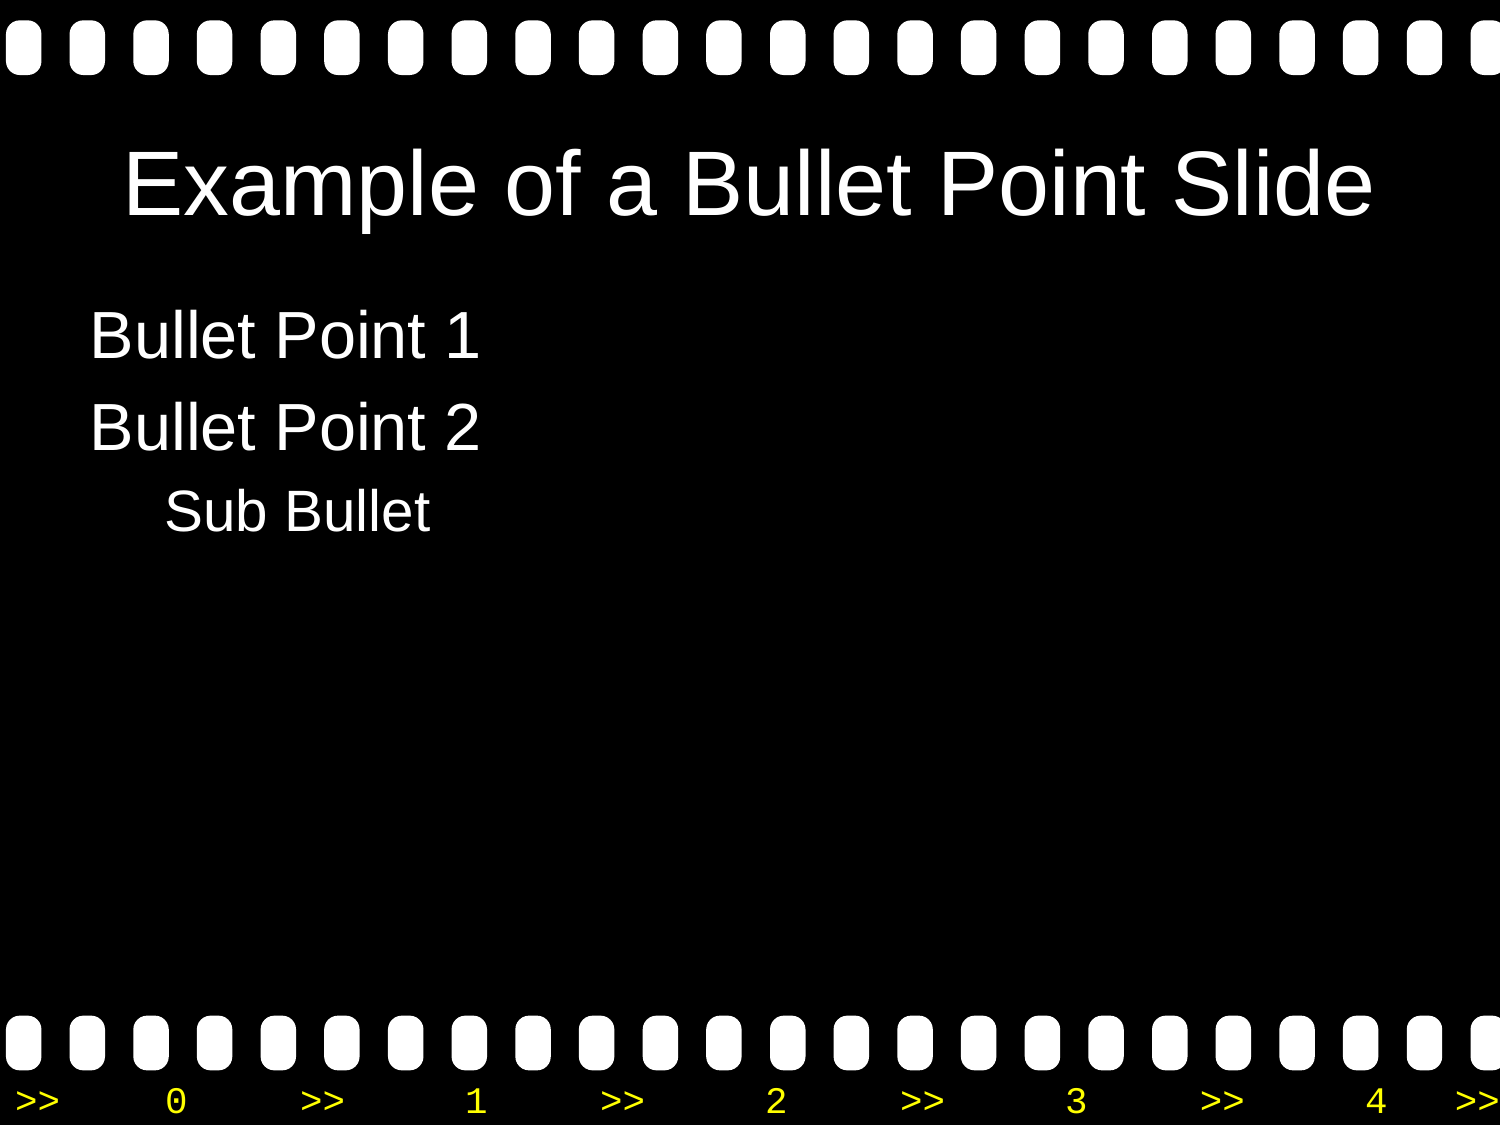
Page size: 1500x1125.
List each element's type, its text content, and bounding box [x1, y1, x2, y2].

list Bullet Point 1 Bullet Point 2 Sub Bullet [75, 290, 1426, 1005]
title Example of a Bullet Point Slide [75, 90, 1426, 278]
